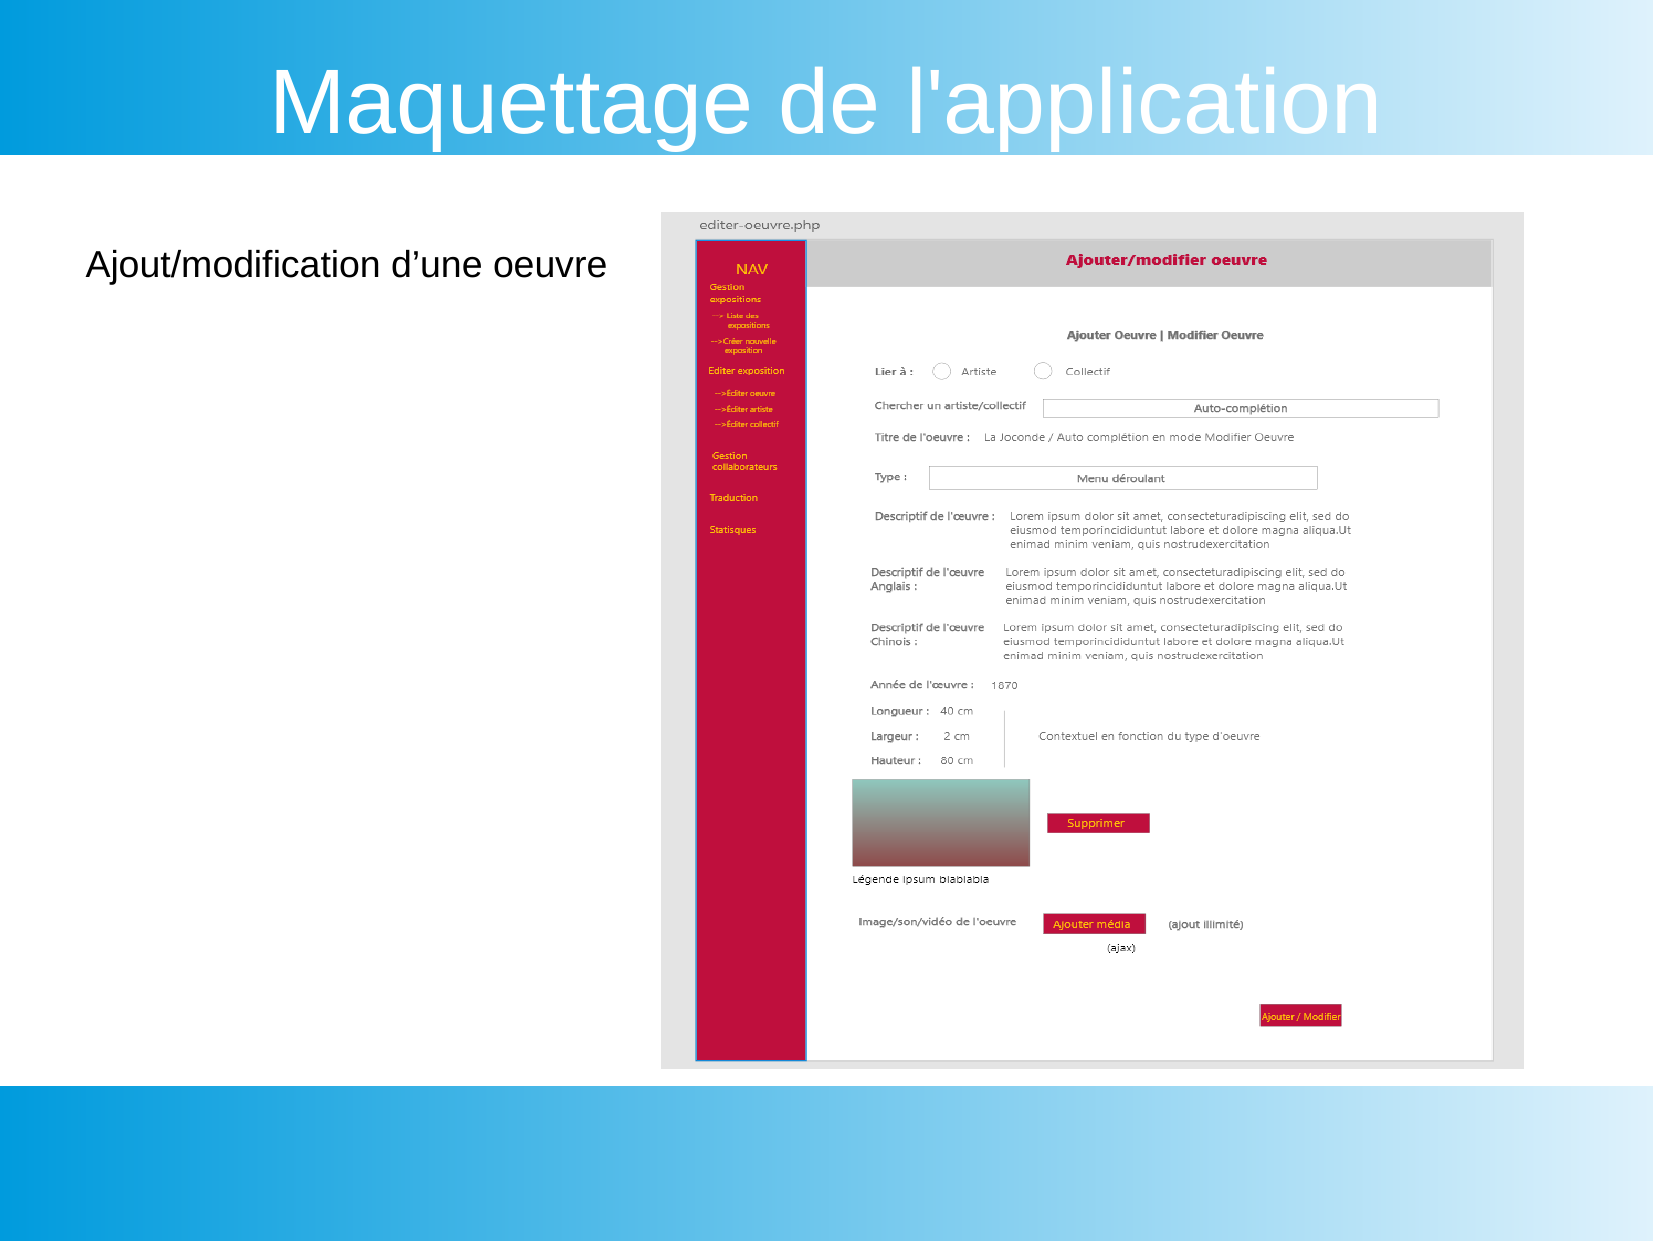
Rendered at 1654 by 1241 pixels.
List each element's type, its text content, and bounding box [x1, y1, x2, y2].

title Maquettage de l'application [82, 49, 1571, 155]
text_box Ajout/modification d’une oeuvre [70, 236, 626, 294]
picture [661, 212, 1524, 1069]
